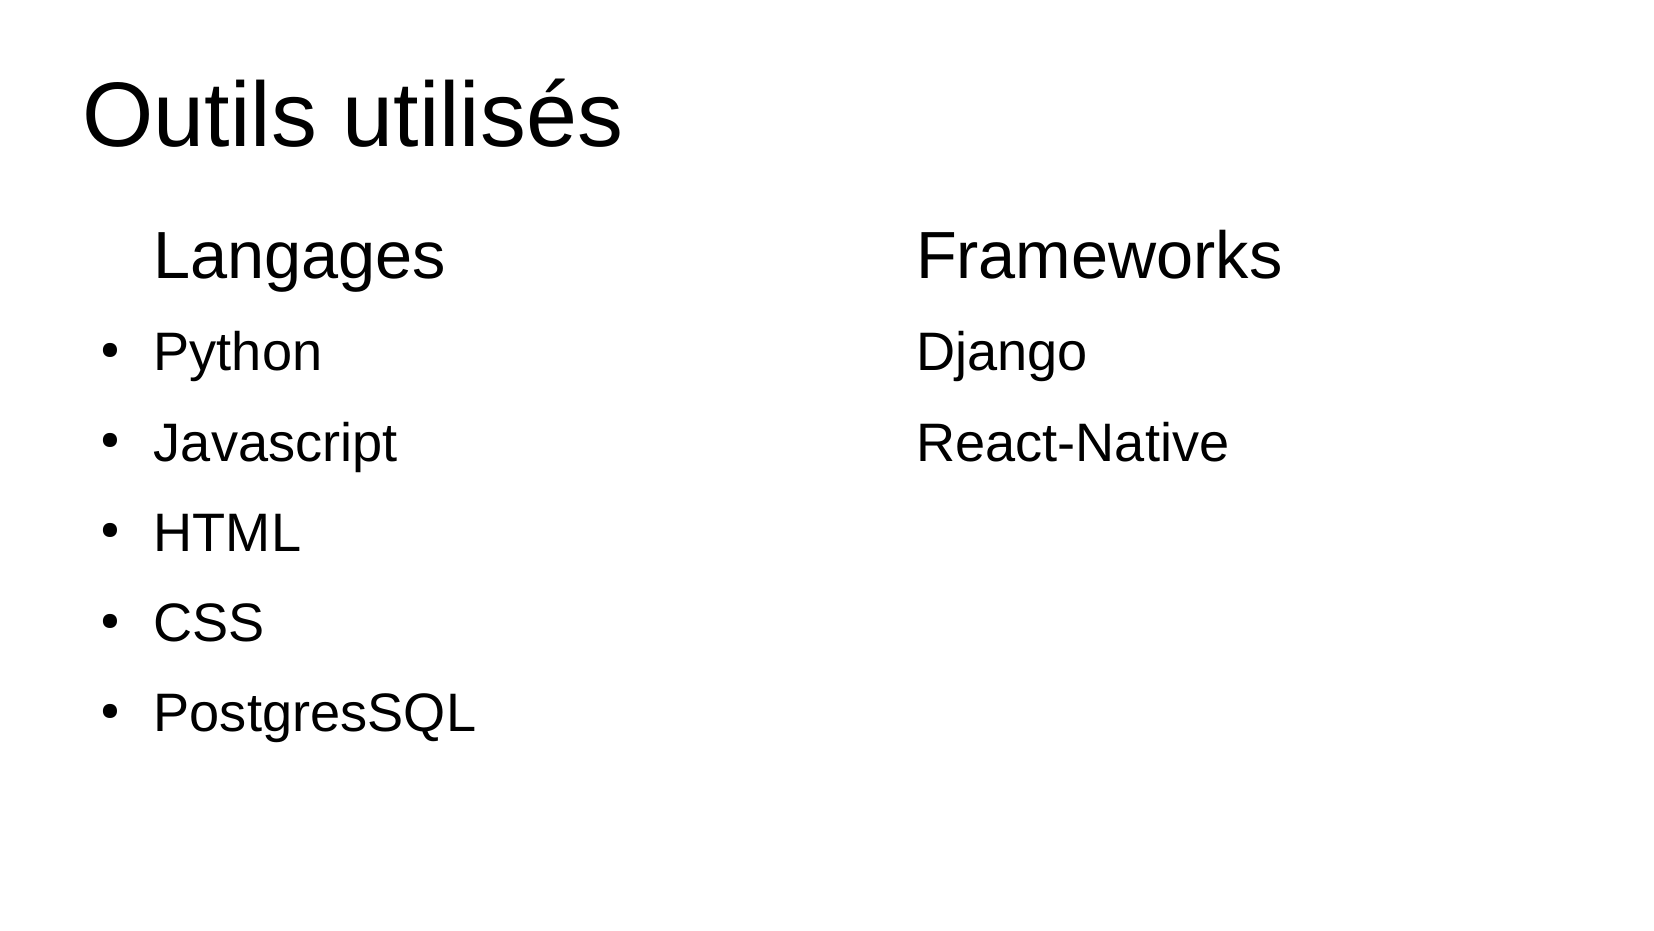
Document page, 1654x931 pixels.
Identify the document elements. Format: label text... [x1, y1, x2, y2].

list Frameworks Django React-Native [845, 217, 1572, 758]
list Langages Python Javascript HTML CSS PostgresSQL [82, 217, 809, 758]
title Outils utilisés [82, 37, 1571, 193]
